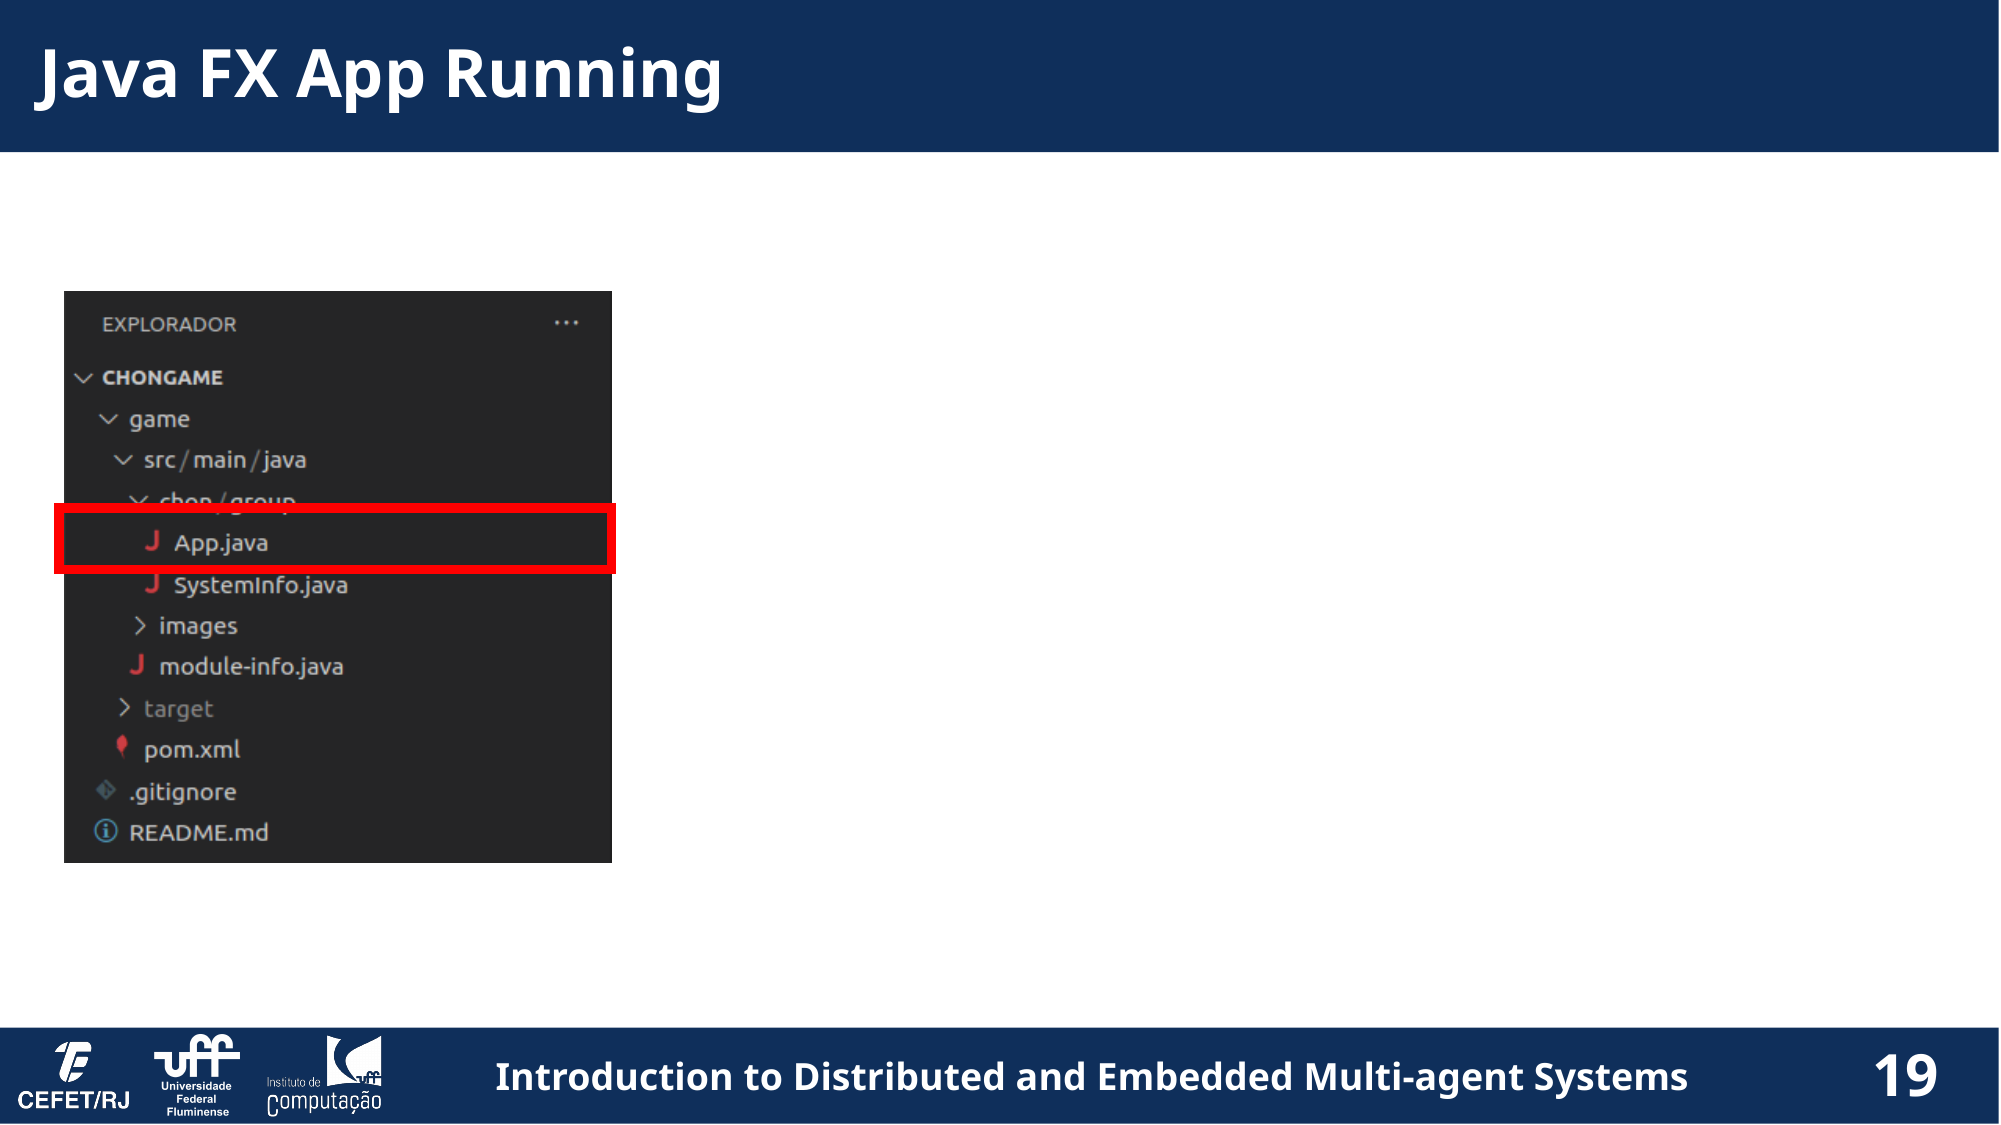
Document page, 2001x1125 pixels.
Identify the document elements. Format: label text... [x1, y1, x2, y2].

picture [64, 574, 612, 863]
picture [64, 291, 612, 503]
picture [153, 1033, 241, 1121]
picture [18, 1021, 129, 1125]
picture [64, 513, 607, 565]
text_box Java FX App Running [25, 23, 1999, 119]
picture [265, 1033, 383, 1117]
